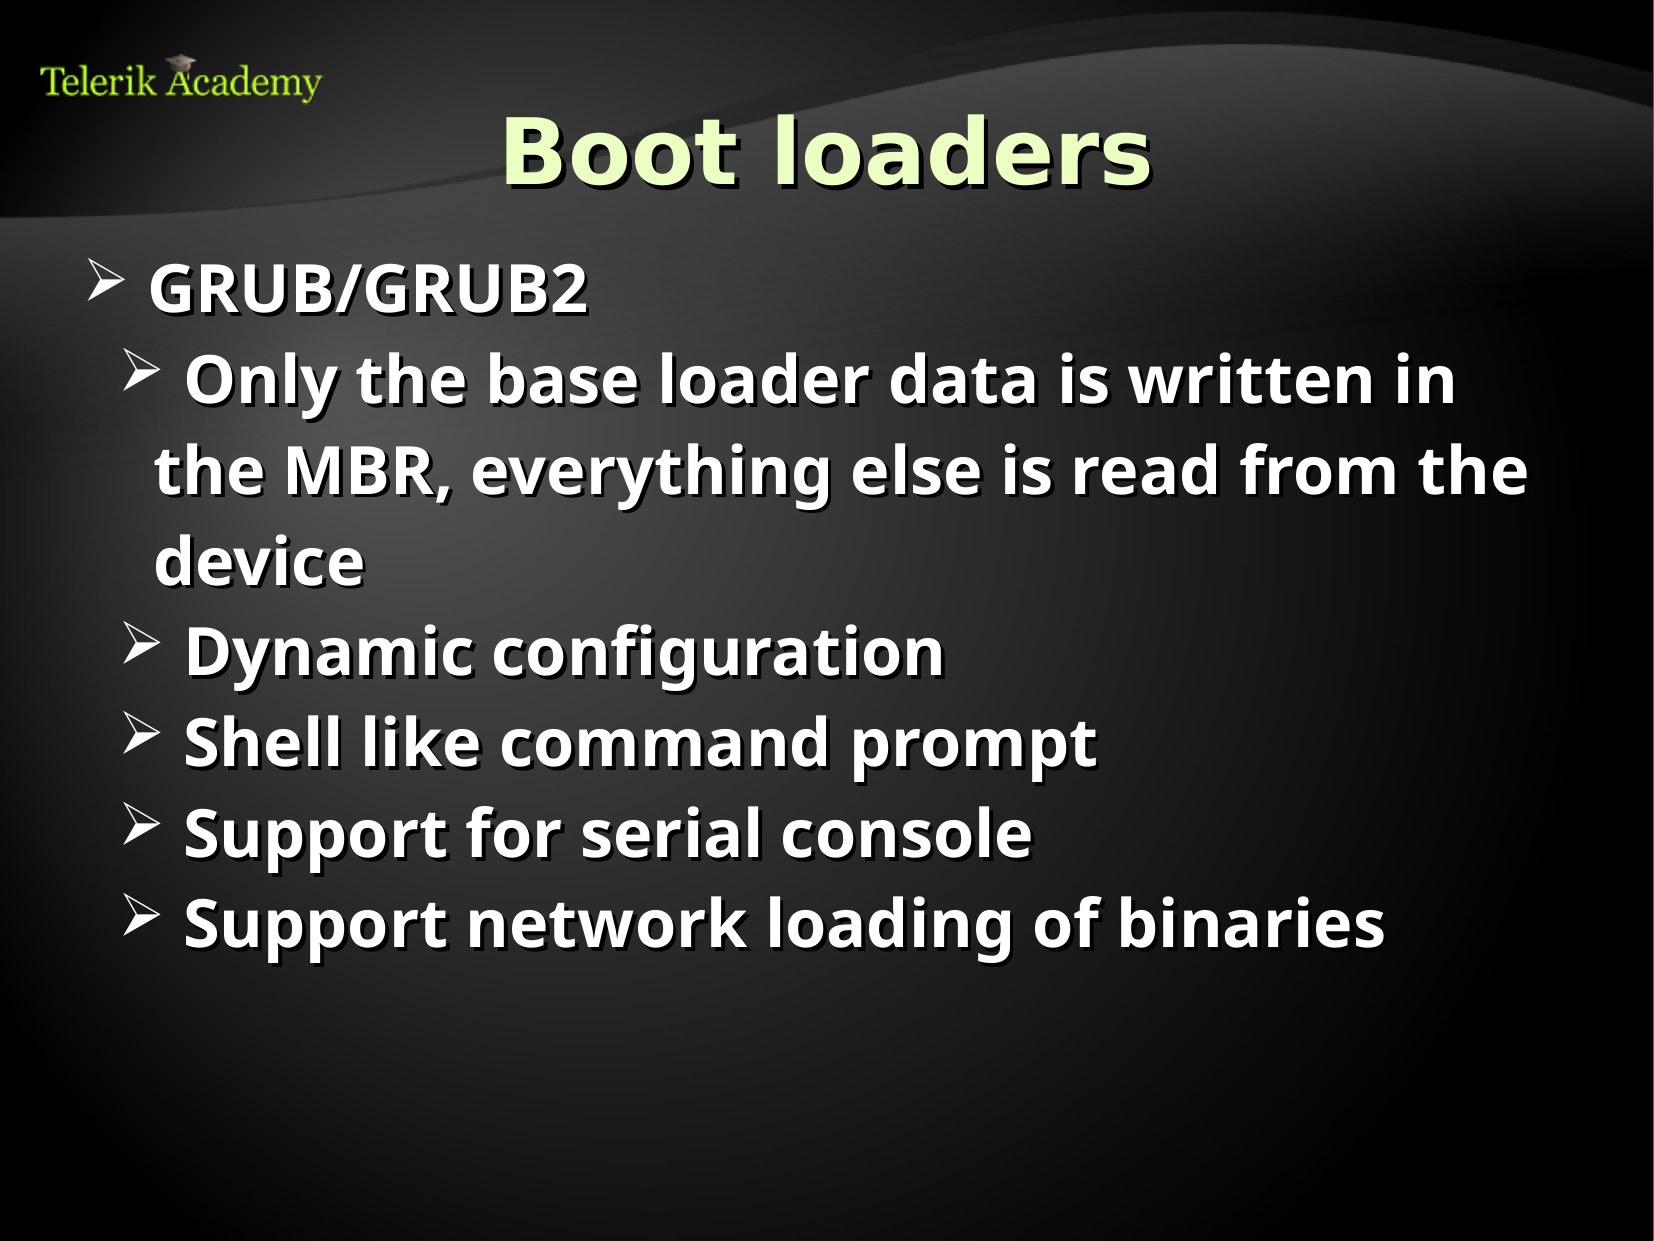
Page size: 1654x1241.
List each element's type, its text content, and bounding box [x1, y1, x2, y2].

title Boot loaders [82, 49, 1571, 257]
subtitle GRUB/GRUB2 Only the base loader data is written in the MBR, everything else is read from the device Dynamic configuration Shell like command prompt Support for serial console Support network loading of binaries [82, 290, 1538, 1010]
picture [0, 0, 1654, 1241]
